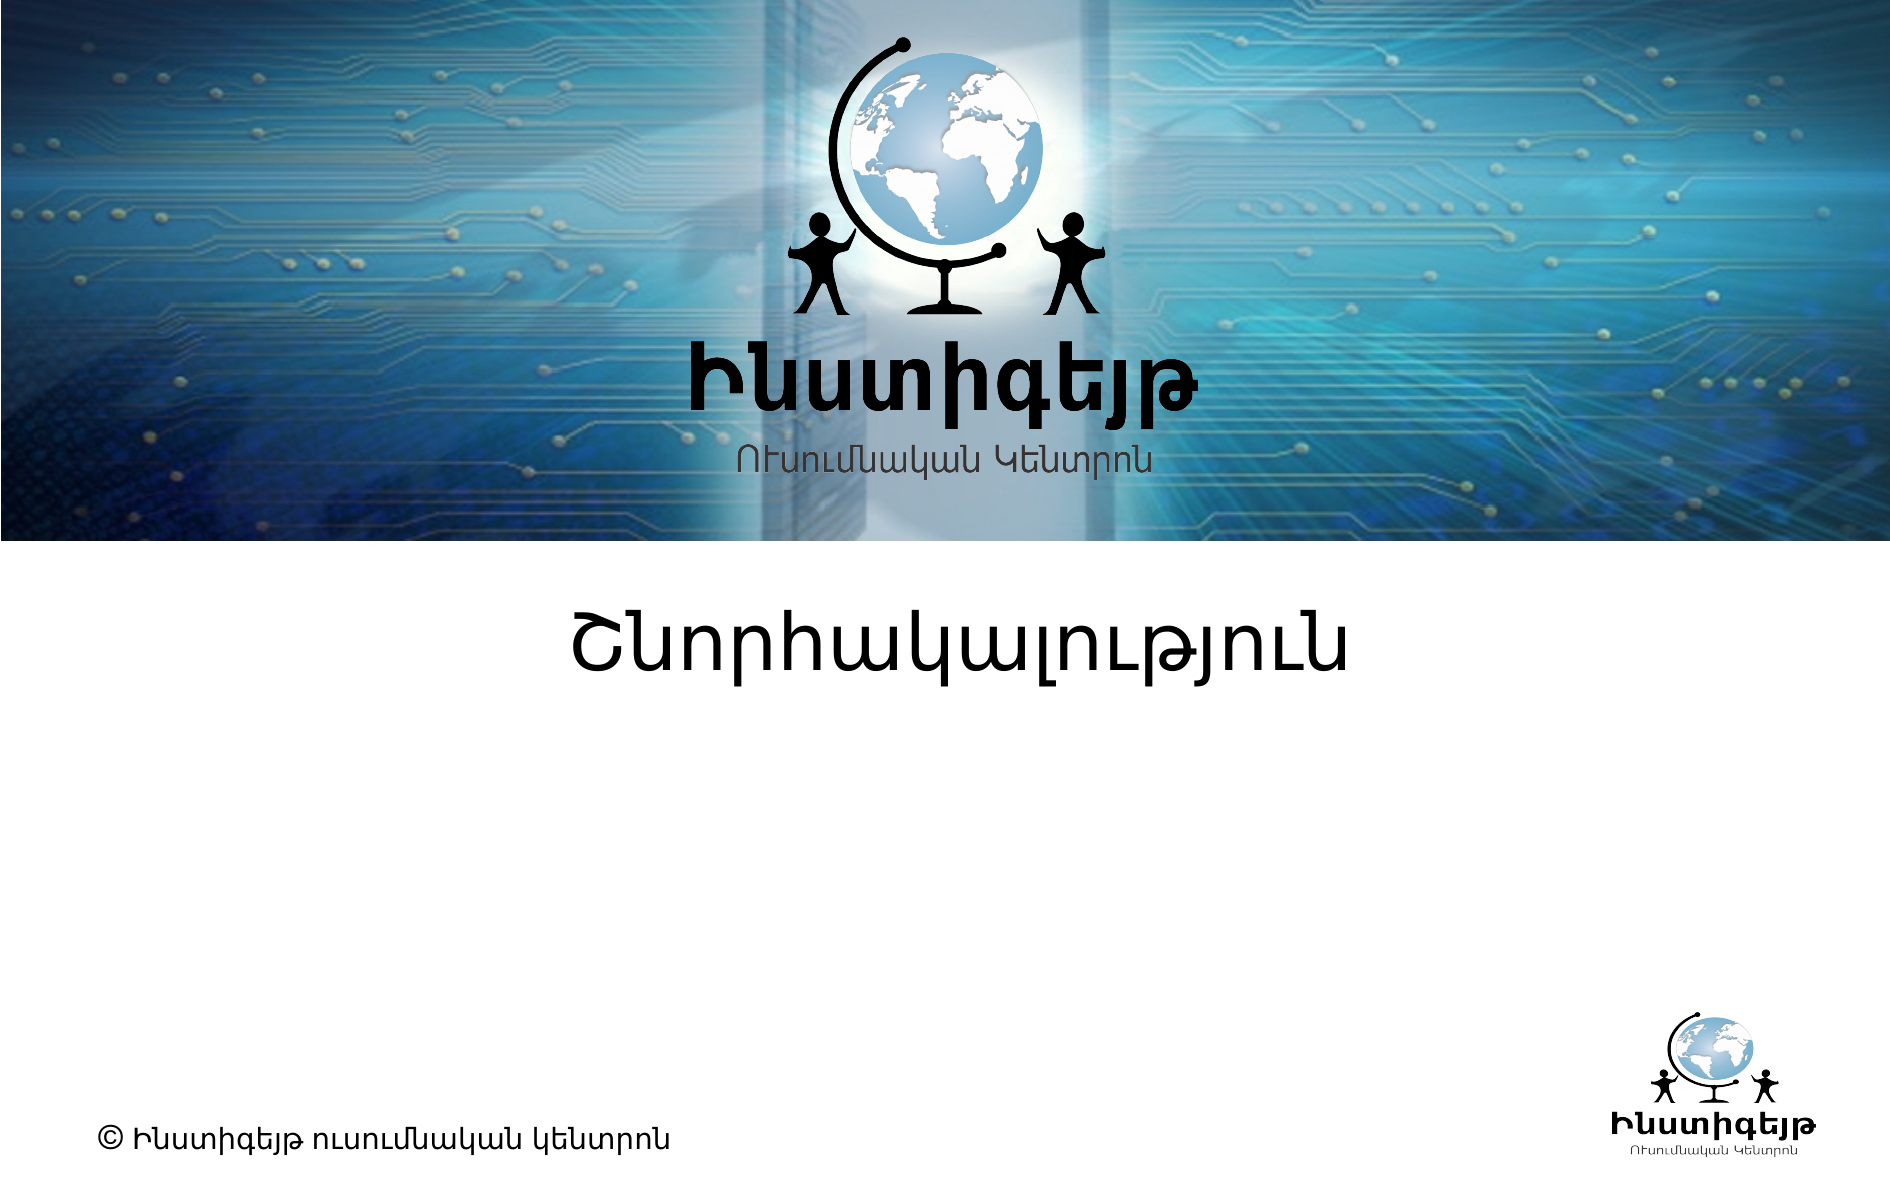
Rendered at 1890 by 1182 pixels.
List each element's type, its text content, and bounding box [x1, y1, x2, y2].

picture [1, 0, 1890, 541]
picture [1612, 1012, 1816, 1157]
title Շնորհակալություն [157, 600, 1764, 766]
